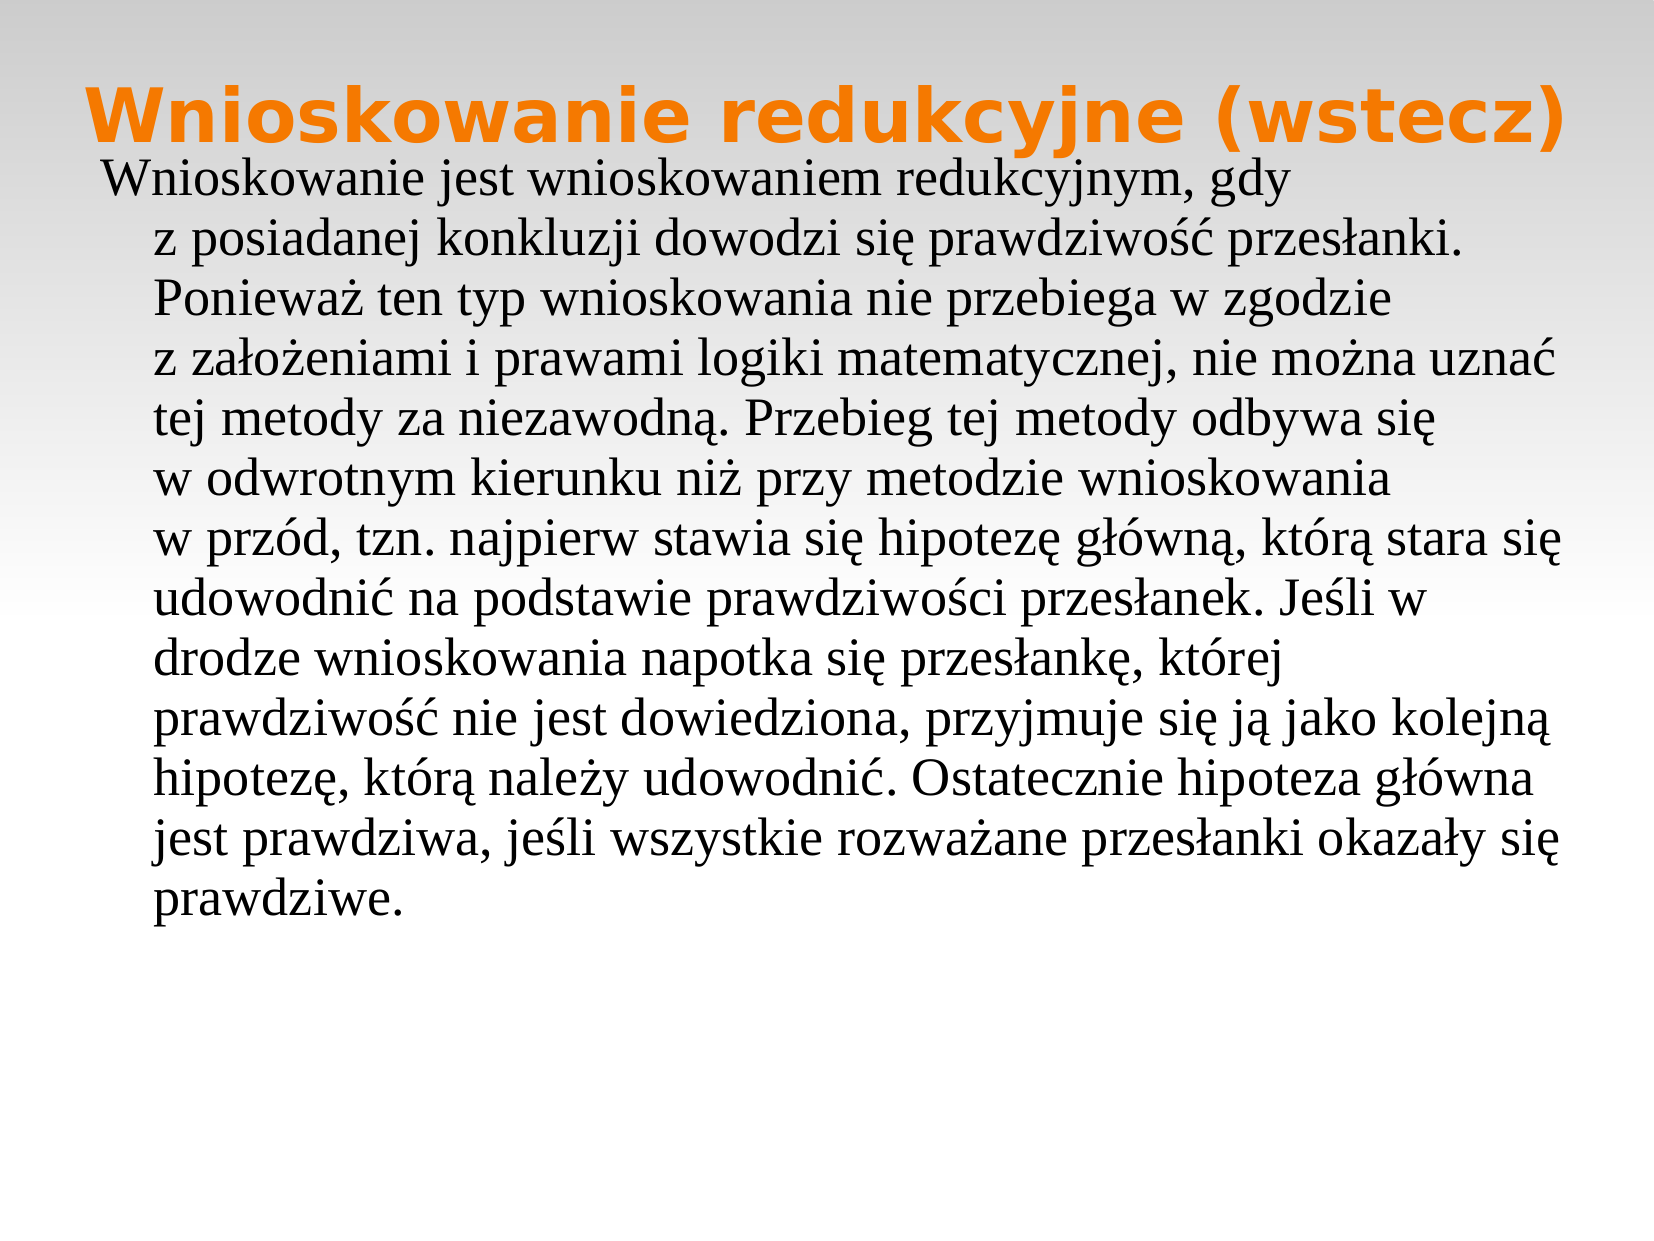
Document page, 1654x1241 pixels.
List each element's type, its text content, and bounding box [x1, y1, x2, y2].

title Wnioskowanie redukcyjne (wstecz) [82, 56, 1571, 147]
list Wnioskowanie jest wnioskowaniem redukcyjnym, gdy z posiadanej konkluzji dowodzi się prawdziwość przesłanki. Ponieważ ten typ wnioskowania nie przebiega w zgodzie z założeniami i prawami logiki matematycznej, nie można uznać tej metody za niezawodną. Przebieg tej metody odbywa się w odwrotnym kierunku niż przy metodzie wnioskowania w przód, tzn. najpierw stawia się hipotezę główną, którą stara się udowodnić na podstawie prawdziwości przesłanek. Jeśli w drodze wnioskowania napotka się przesłankę, której prawdziwość nie jest dowiedziona, przyjmuje się ją jako kolejną hipotezę, którą należy udowodnić. Ostatecznie hipoteza główna jest prawdziwa, jeśli wszystkie rozważane przesłanki okazały się prawdziwe. [82, 147, 1571, 1094]
